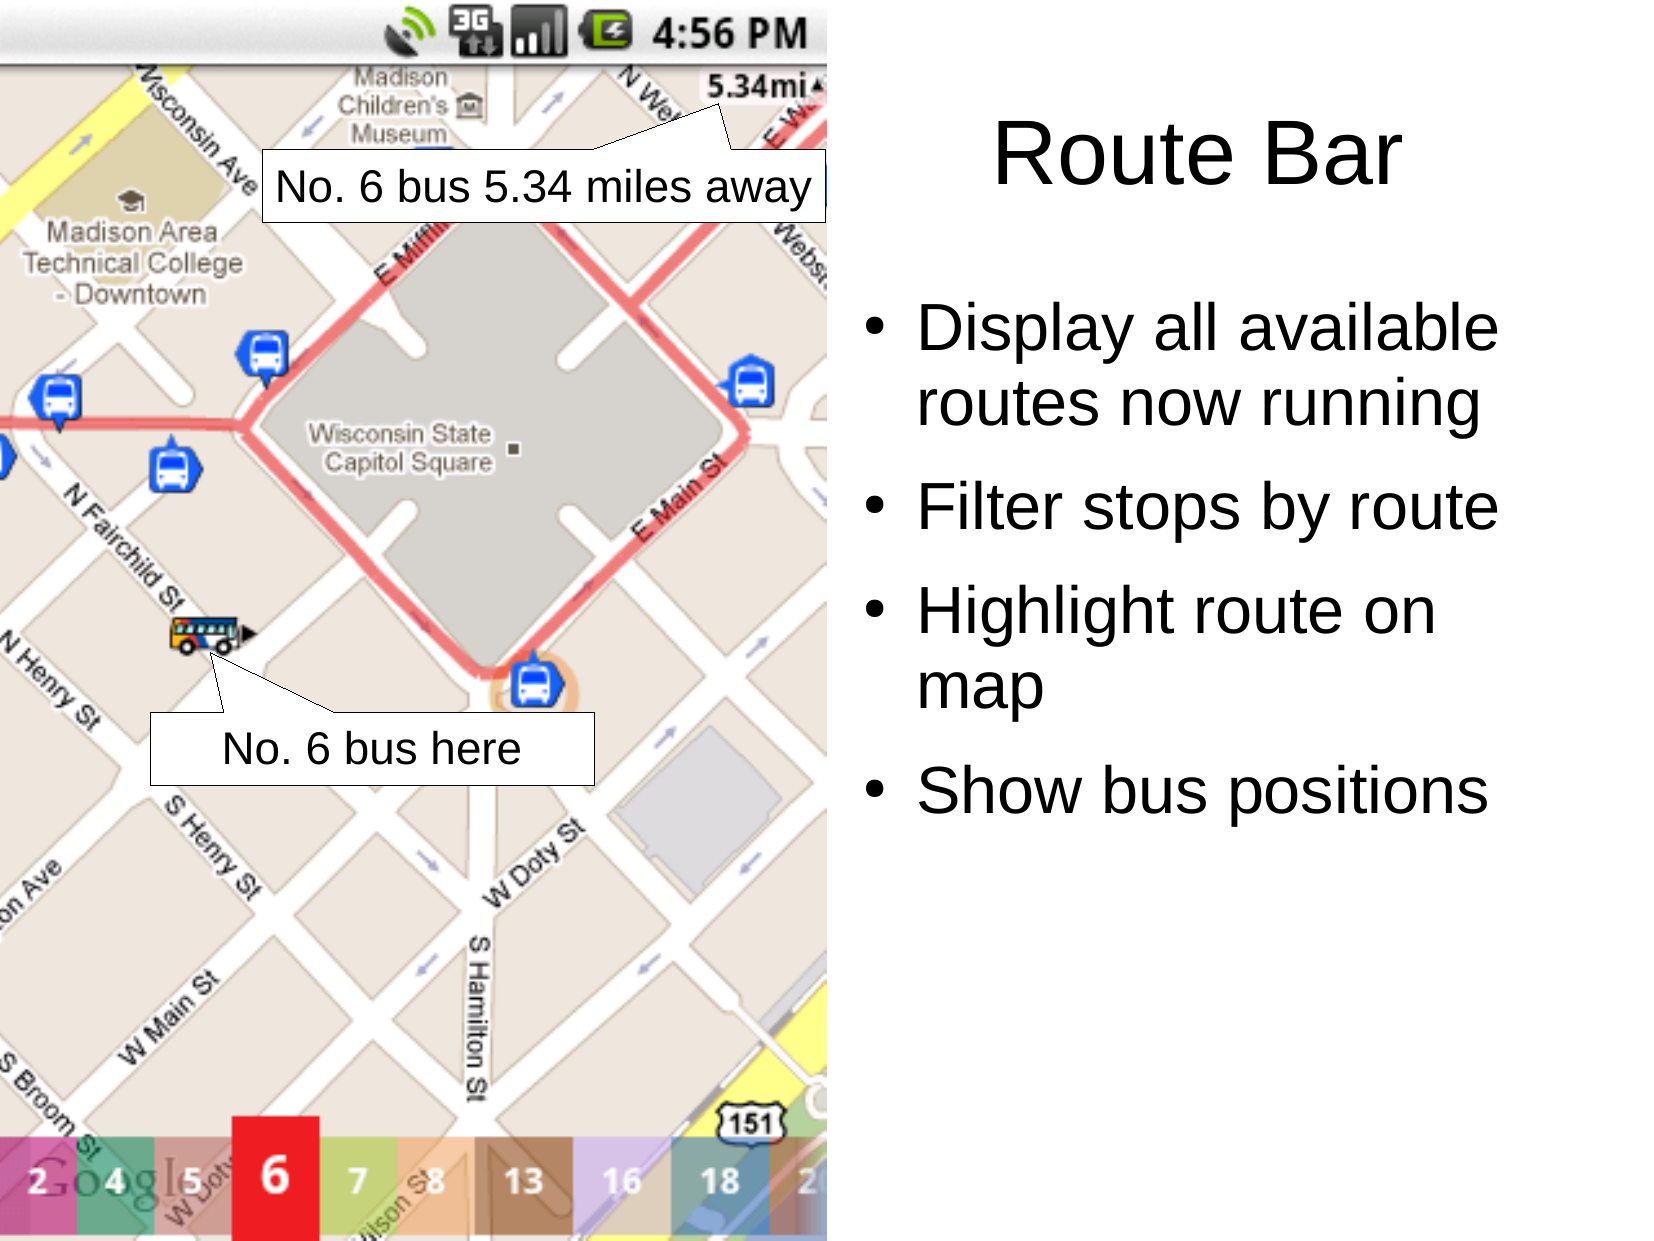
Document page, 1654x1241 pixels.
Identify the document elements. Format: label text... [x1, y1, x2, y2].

picture [0, 0, 827, 1241]
text_box No. 6 bus 5.34 miles away [262, 103, 826, 223]
text_box No. 6 bus here [150, 652, 595, 786]
list Display all available routes now running Filter stops by route Highlight route on map Show bus positions [845, 290, 1572, 1109]
title Route Bar [827, 49, 1571, 257]
